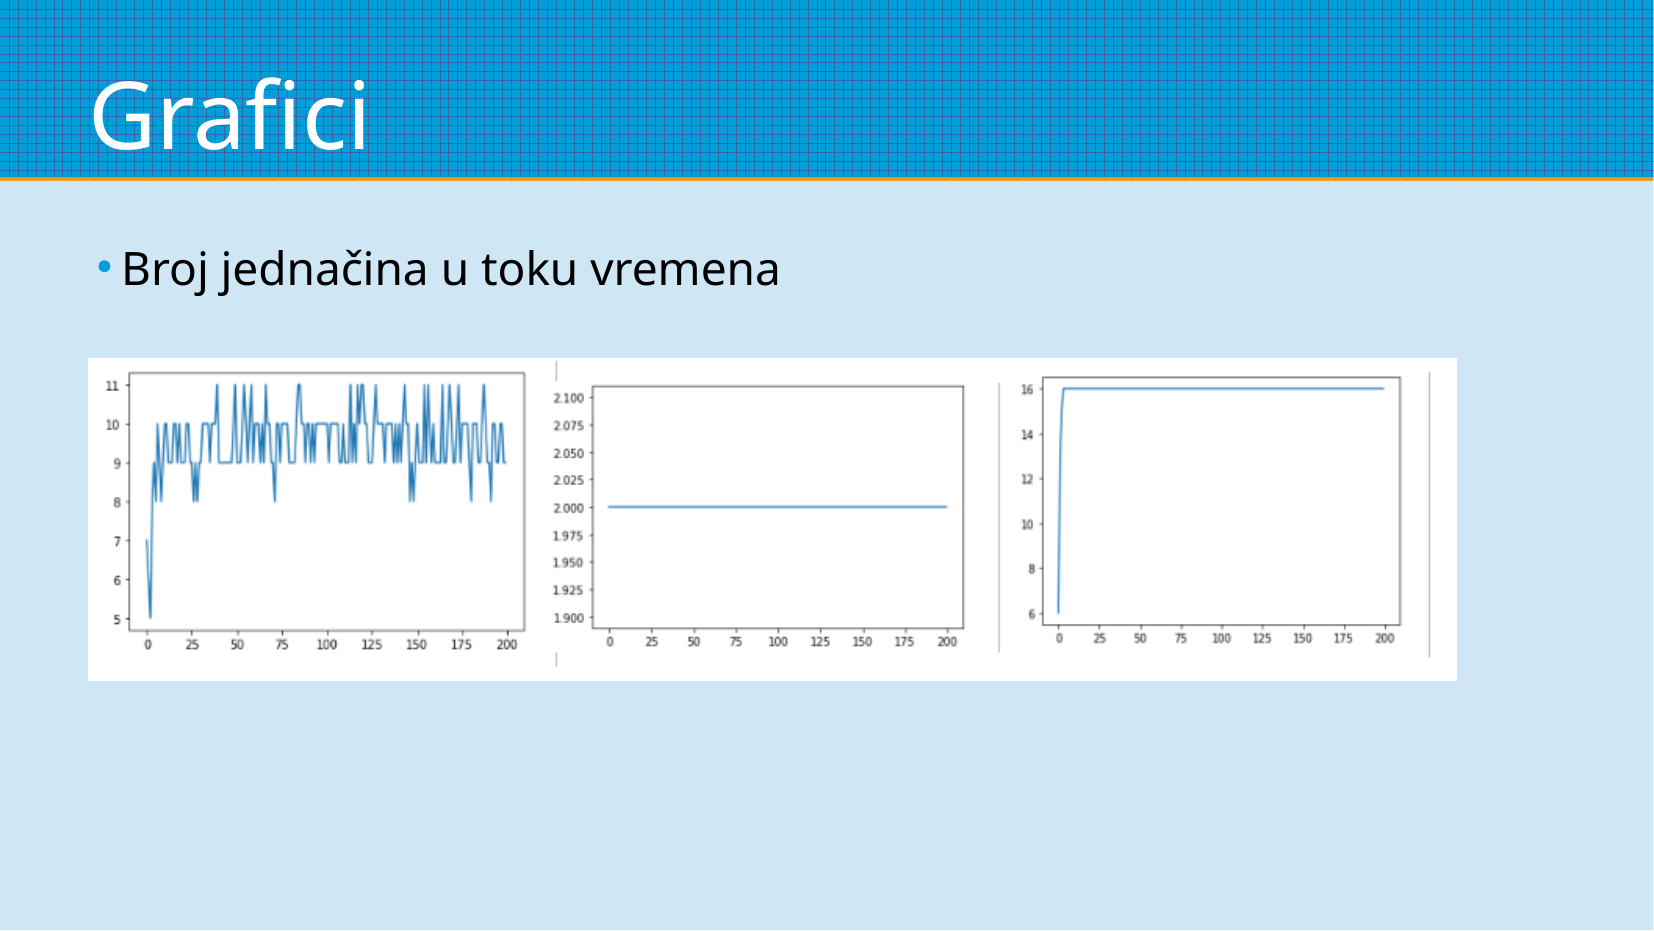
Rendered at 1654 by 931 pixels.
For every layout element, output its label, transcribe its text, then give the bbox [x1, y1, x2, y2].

list Broj jednačina u toku vremena [88, 236, 1163, 301]
title Grafici [88, 14, 1565, 178]
picture [88, 358, 1457, 681]
